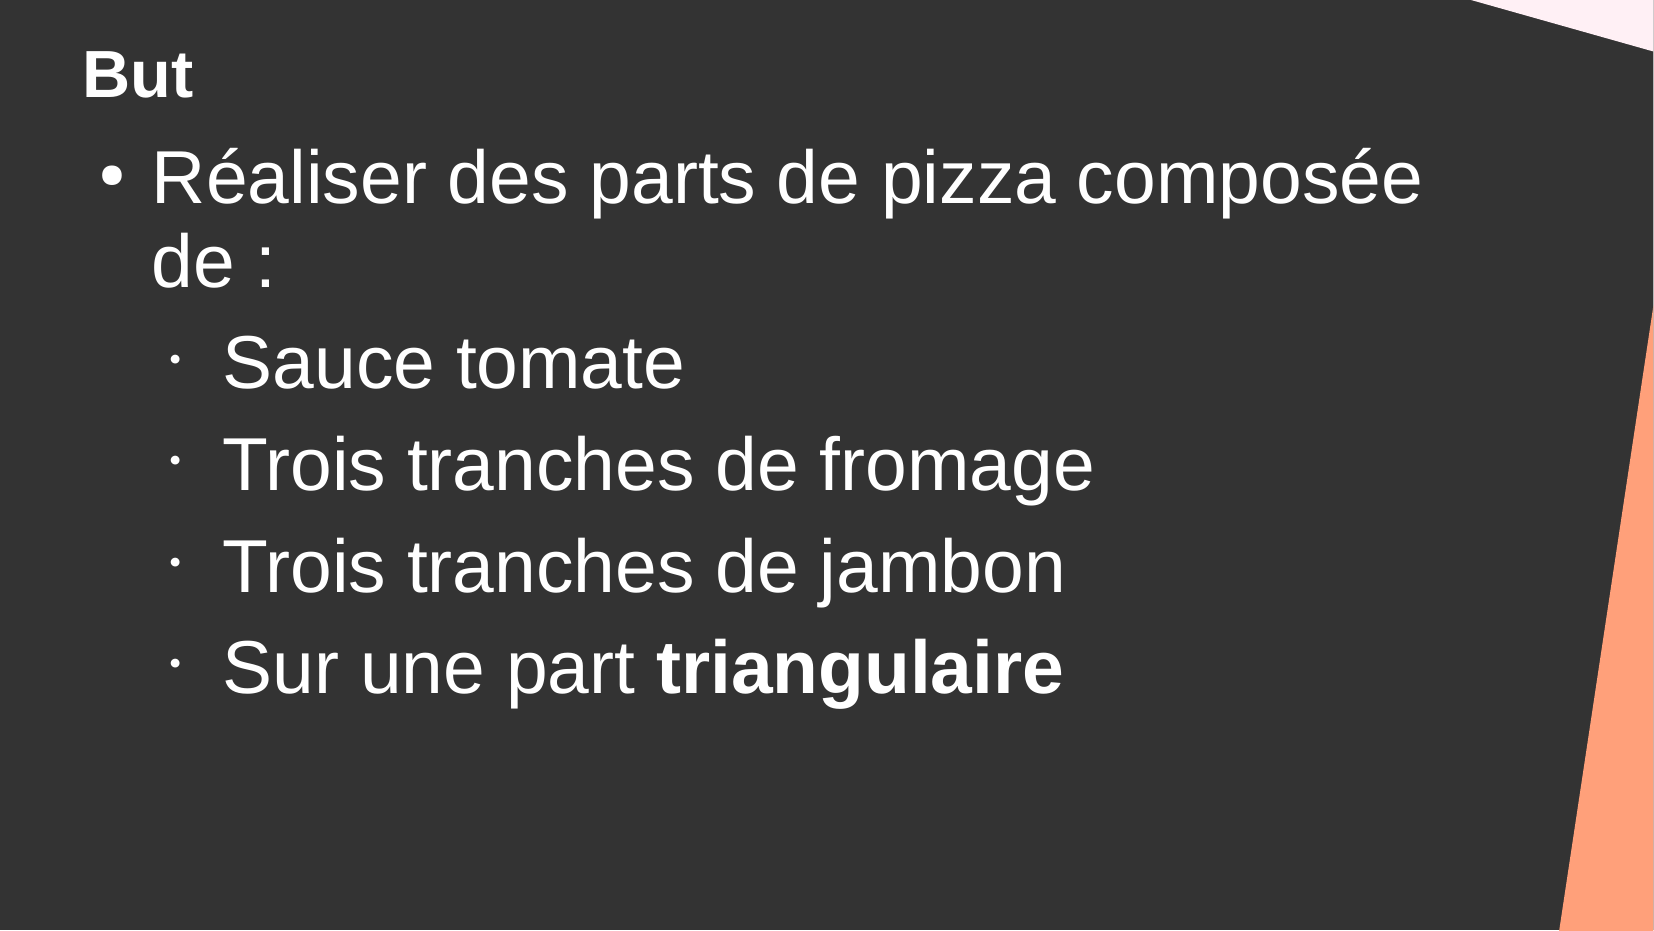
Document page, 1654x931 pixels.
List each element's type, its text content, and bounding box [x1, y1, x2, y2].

title But [82, 37, 1571, 122]
text_box [1559, 301, 1654, 931]
list Réaliser des parts de pizza composée de : Sauce tomate Trois tranches de fromage Trois tranches de jambon Sur une part triangulaire [80, 135, 1560, 762]
text_box [1471, 0, 1654, 52]
